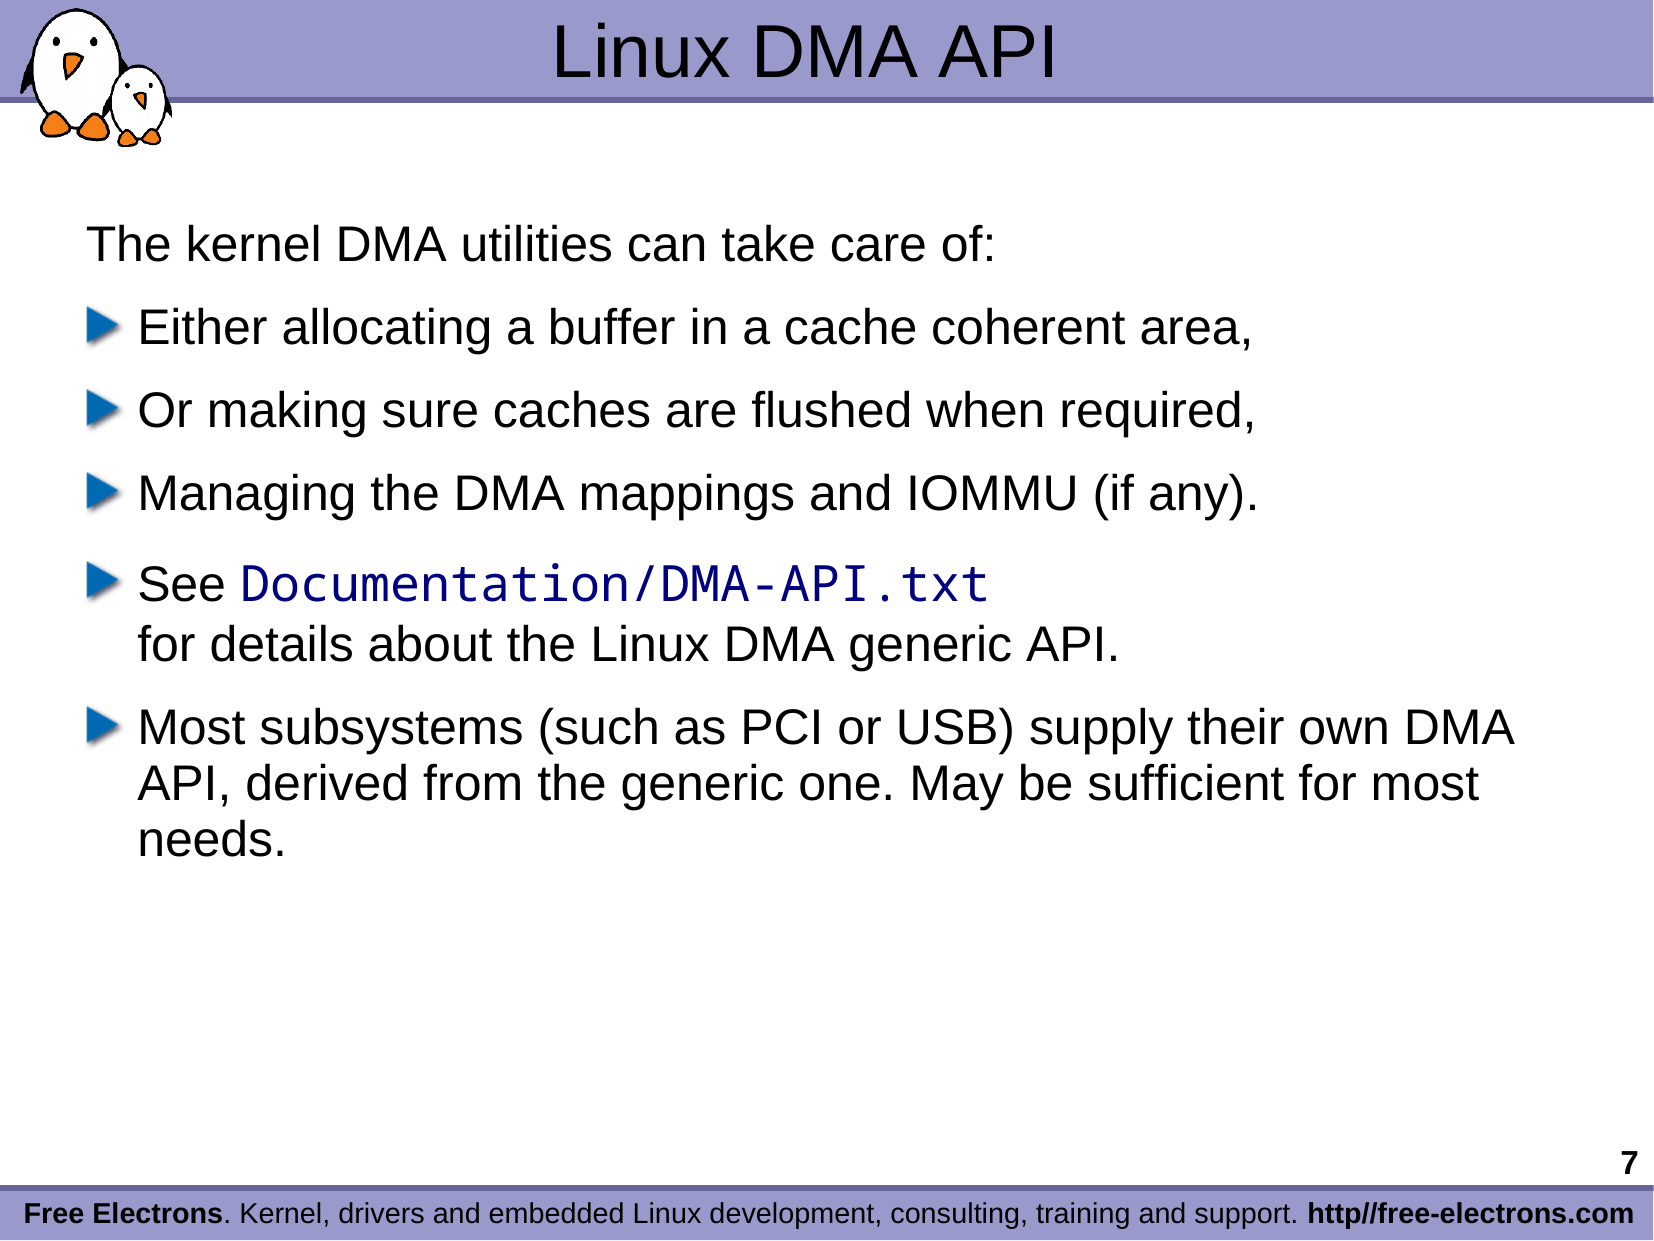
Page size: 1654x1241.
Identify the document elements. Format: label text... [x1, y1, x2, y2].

title Linux DMA API [60, 0, 1551, 104]
list The kernel DMA utilities can take care of: Either allocating a buffer in a cache coherent area, Or making sure caches are flushed when required, Managing the DMA mappings and IOMMU (if any). See Documentation/DMA-API.txt for details about the Linux DMA generic API. Most subsystems (such as PCI or USB) supply their own DMA API, derived from the generic one. May be sufficient for most needs. [66, 216, 1531, 1029]
picture [20, 8, 172, 147]
